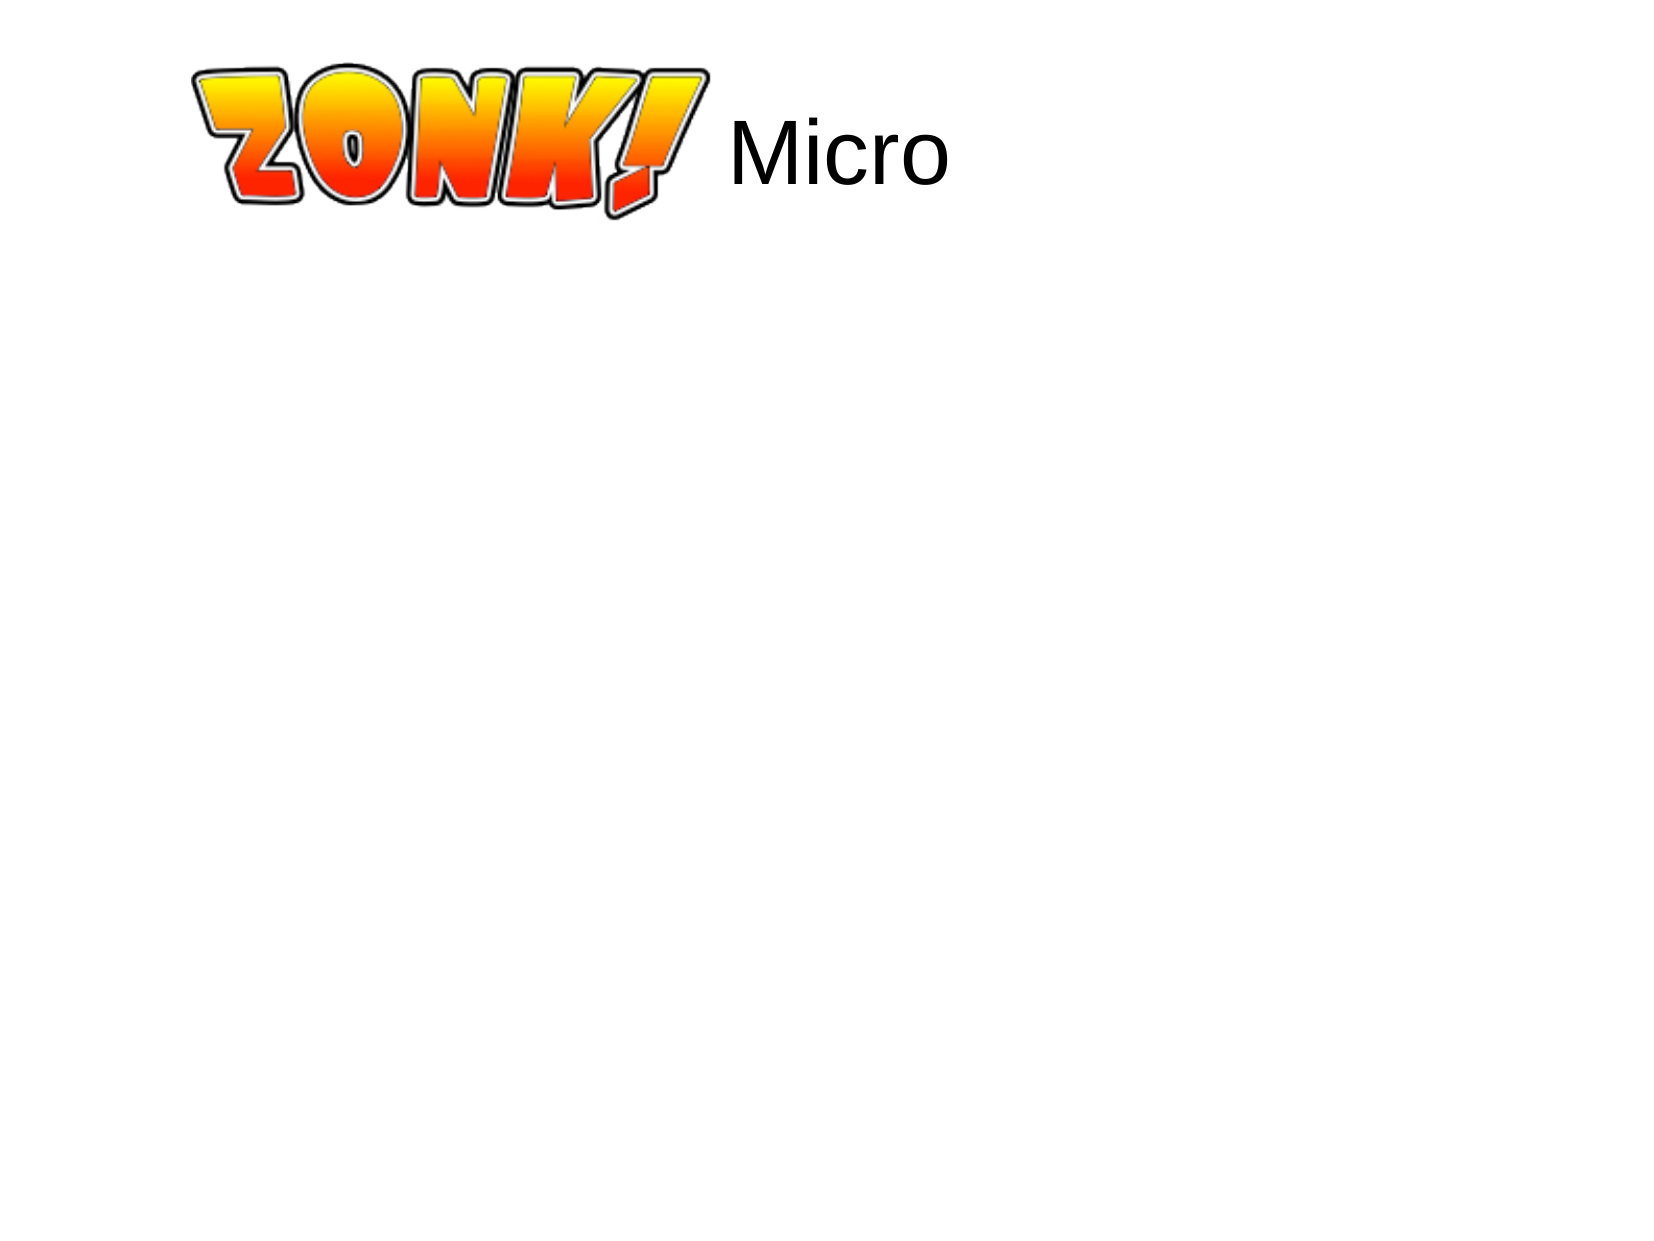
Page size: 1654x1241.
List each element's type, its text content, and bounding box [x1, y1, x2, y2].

title Micro [82, 49, 1571, 257]
picture [191, 62, 713, 226]
